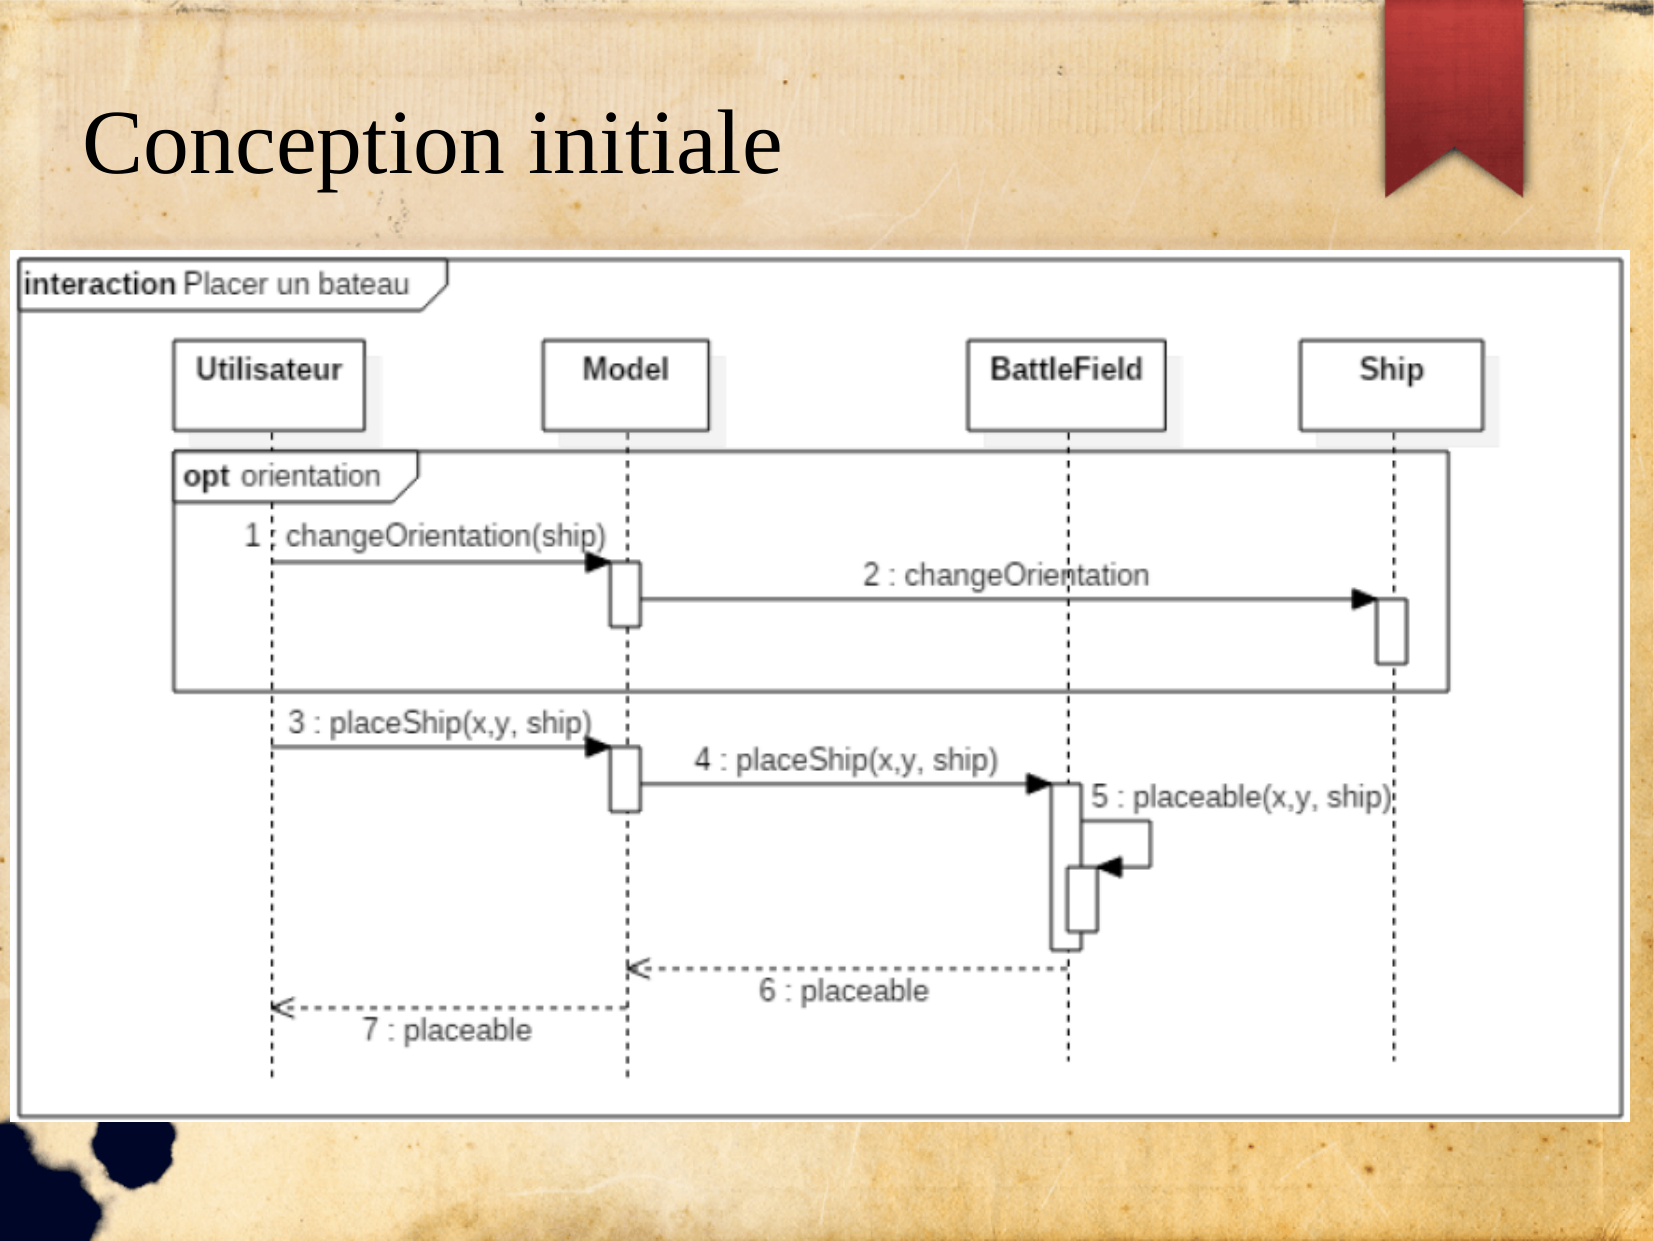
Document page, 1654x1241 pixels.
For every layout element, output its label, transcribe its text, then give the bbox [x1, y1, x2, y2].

picture [0, 0, 1654, 1241]
title Conception initiale [82, 49, 1347, 237]
